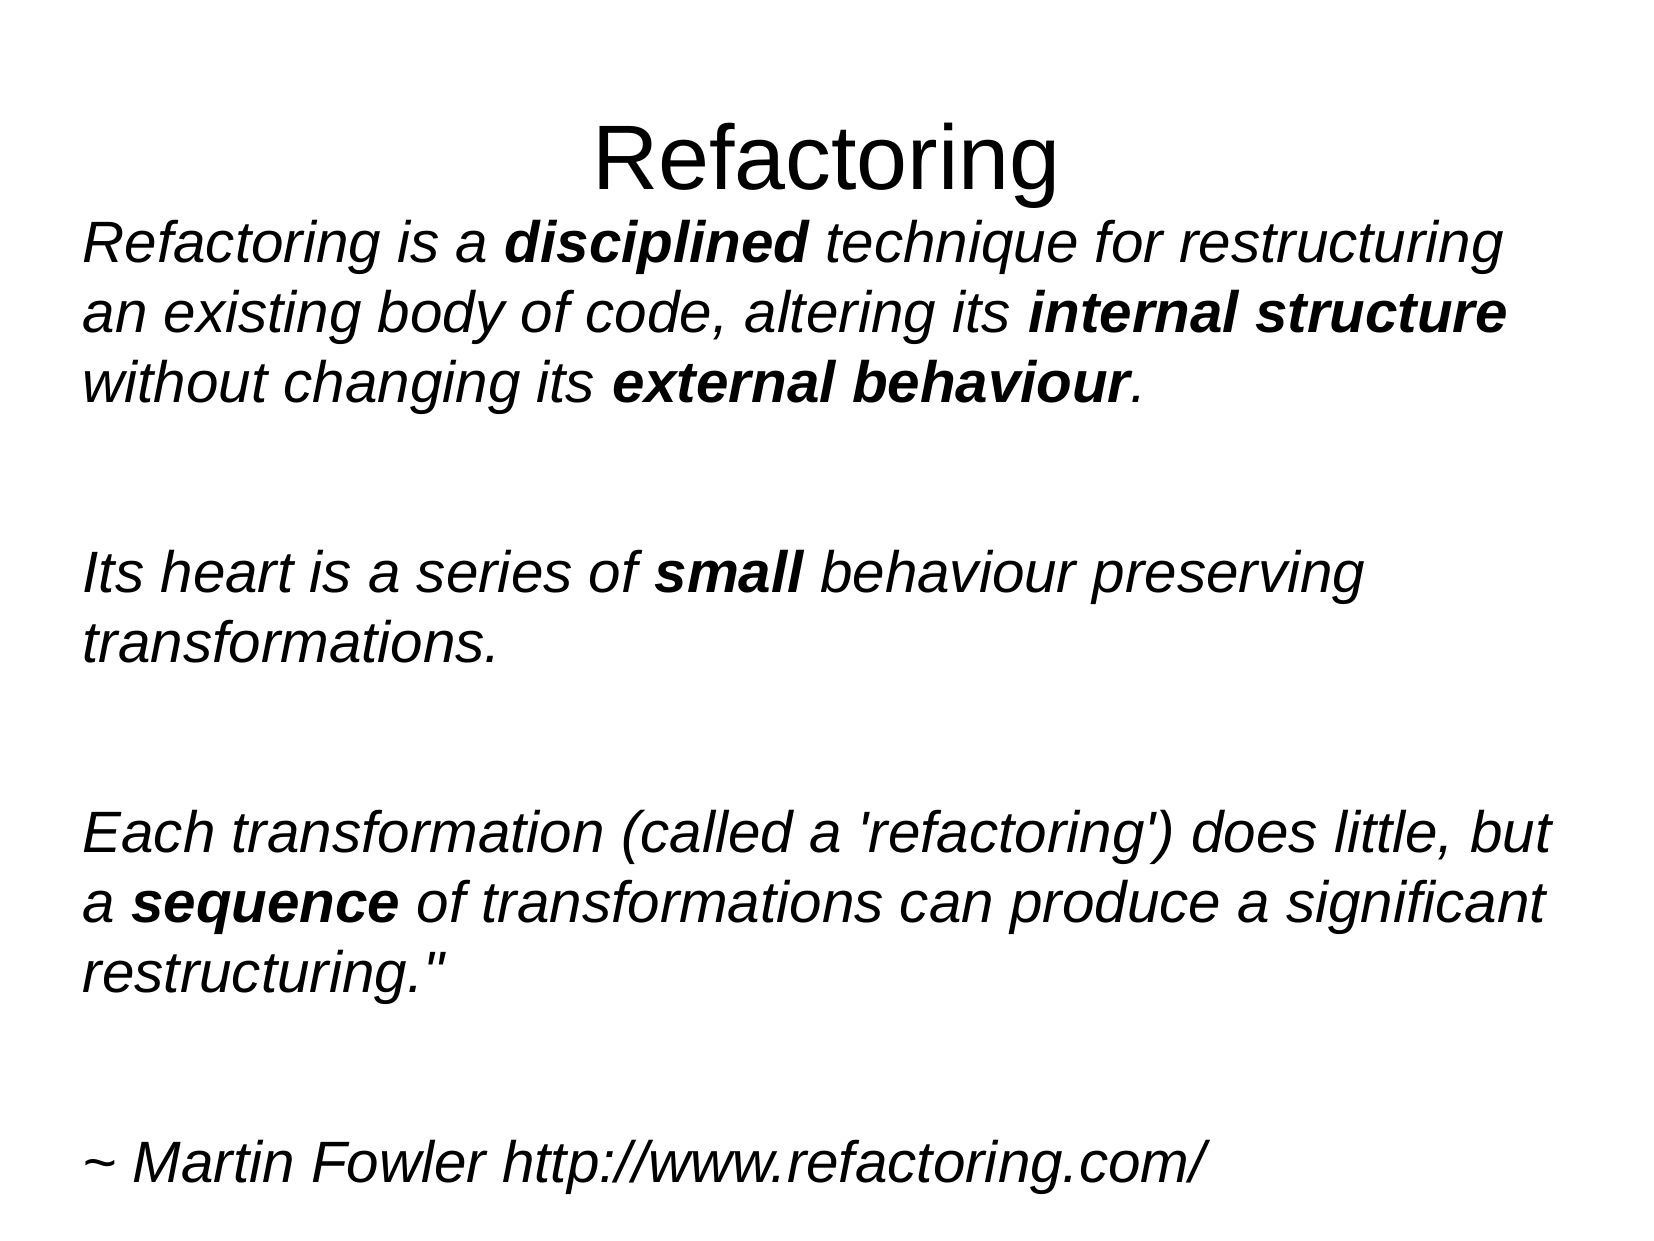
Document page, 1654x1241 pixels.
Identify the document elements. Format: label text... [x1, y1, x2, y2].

title Refactoring [82, 49, 1571, 199]
subtitle Refactoring is a disciplined technique for restructuring an existing body of code, altering its internal structure without changing its external behaviour. Its heart is a series of small behaviour preserving transformations. Each transformation (called a 'refactoring') does little, but a sequence of transformations can produce a significant restructuring." ~ Martin Fowler http://www.refactoring.com/ [82, 199, 1571, 1200]
